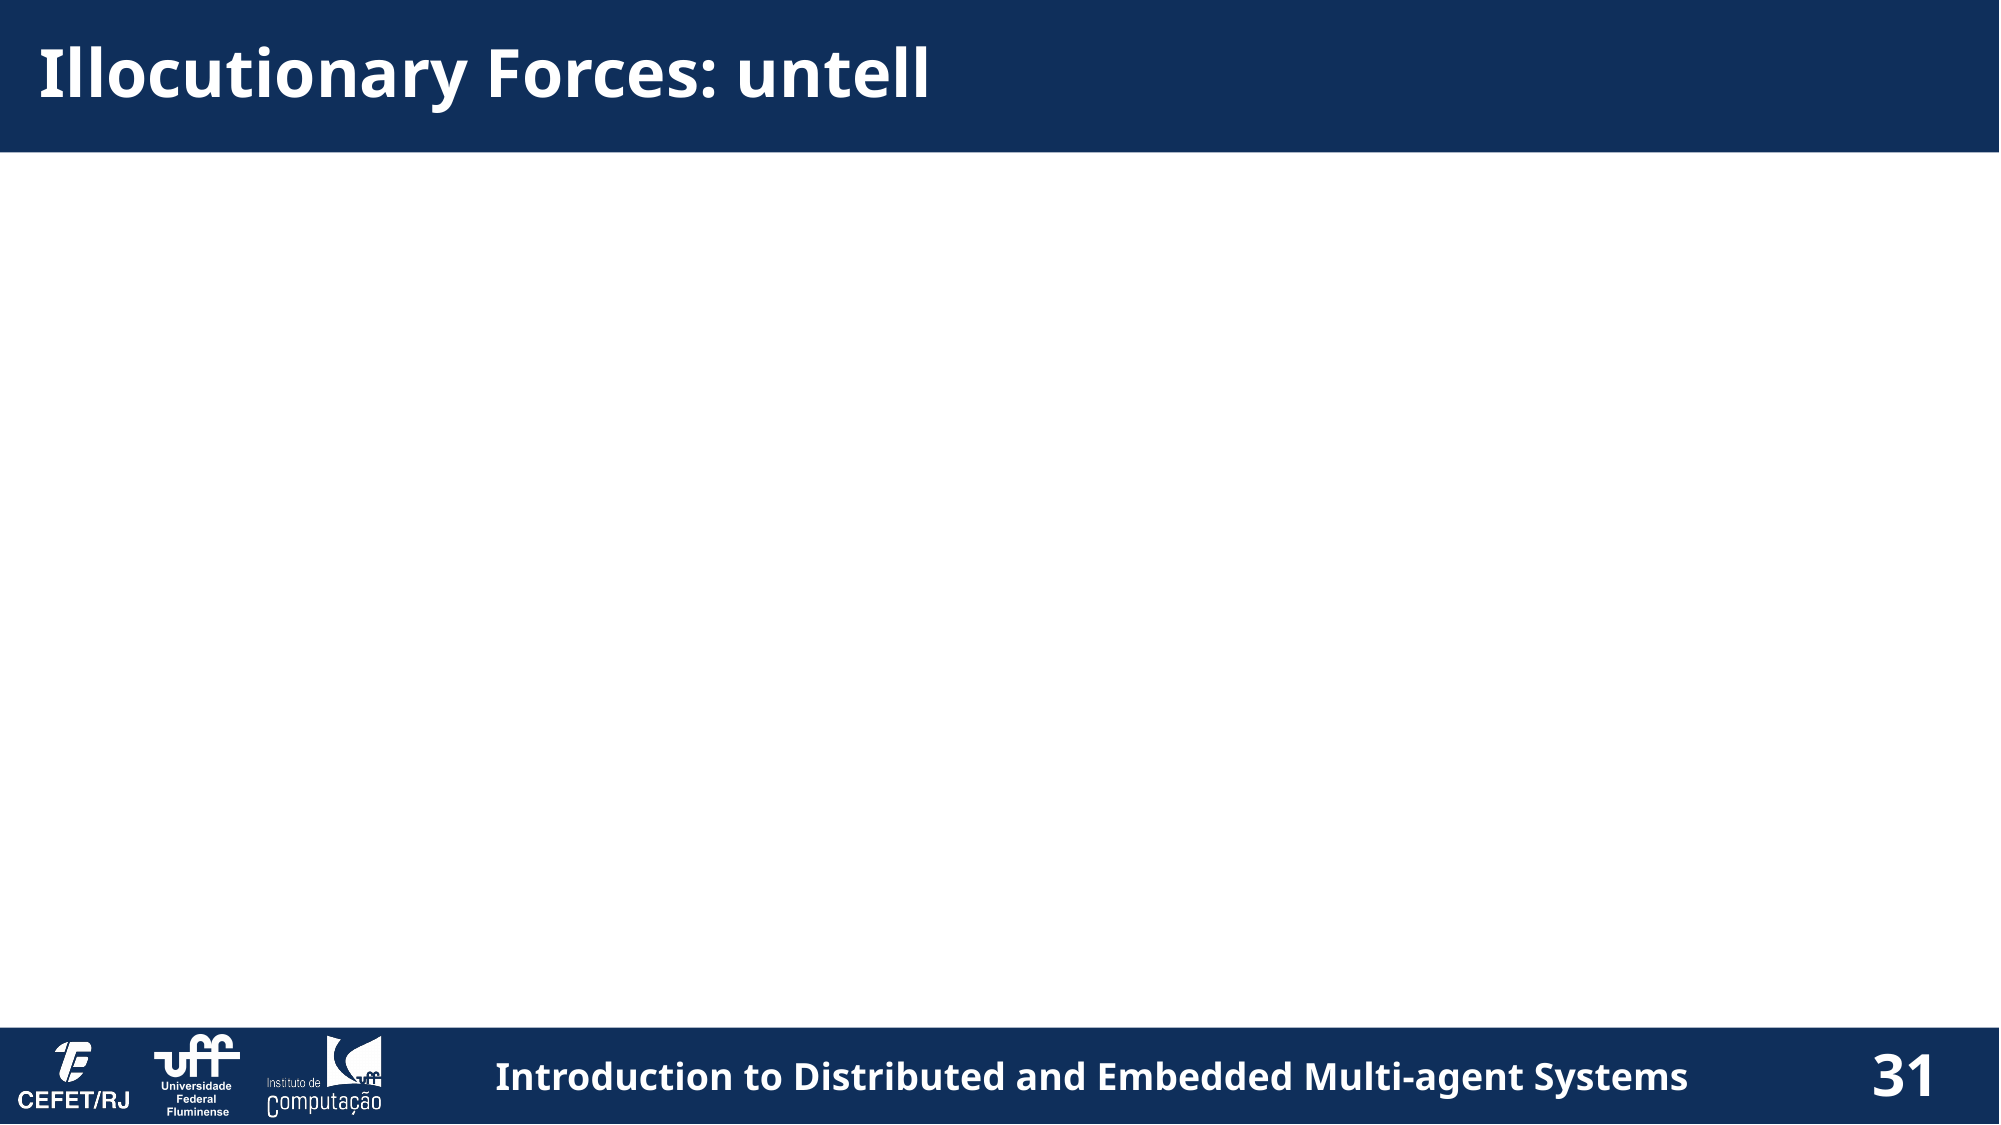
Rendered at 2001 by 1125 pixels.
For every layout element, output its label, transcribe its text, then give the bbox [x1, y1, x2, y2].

picture [153, 1033, 241, 1121]
text_box Illocutionary Forces: untell [25, 23, 1999, 119]
picture [265, 1033, 383, 1118]
picture [18, 1021, 129, 1125]
